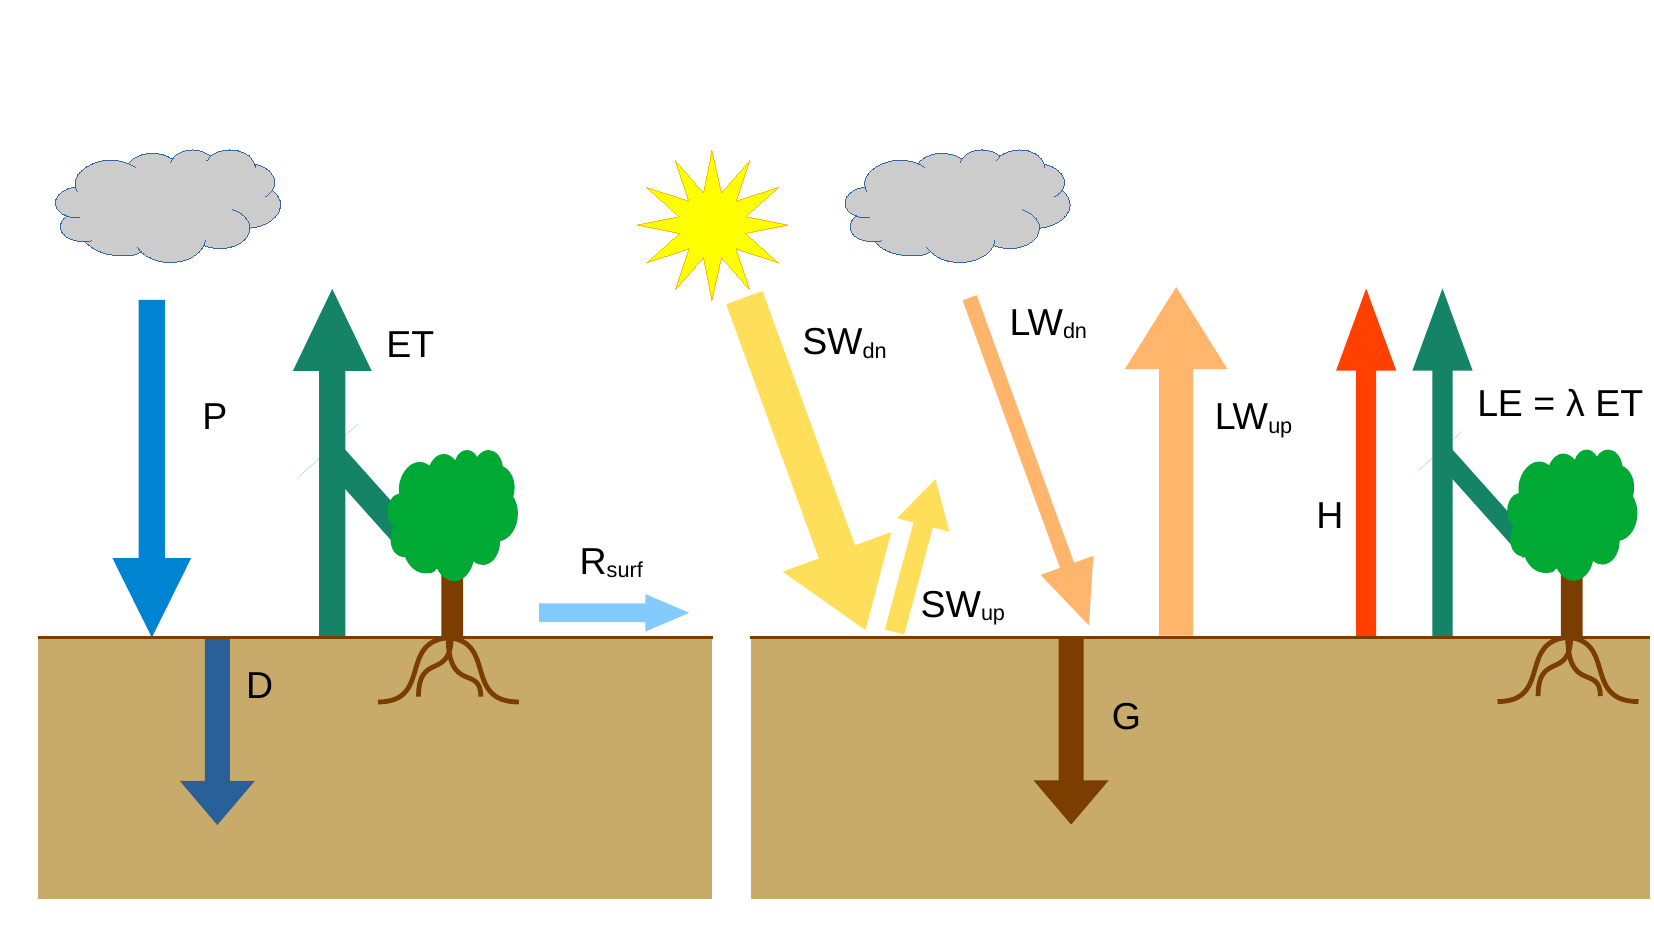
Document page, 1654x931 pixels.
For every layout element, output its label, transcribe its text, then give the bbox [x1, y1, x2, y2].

text_box [1412, 288, 1638, 636]
text_box [112, 299, 192, 636]
text_box [884, 479, 950, 635]
text_box G [1097, 688, 1248, 788]
text_box ET [371, 315, 536, 383]
text_box [1145, 287, 1228, 636]
text_box LWup [1200, 388, 1351, 488]
text_box [962, 295, 994, 387]
text_box [1336, 288, 1397, 487]
text_box [539, 595, 690, 632]
text_box H [1301, 487, 1452, 586]
text_box D [231, 657, 382, 756]
text_box [452, 642, 482, 684]
text_box P [187, 388, 338, 488]
text_box [845, 149, 1071, 263]
text_box [1572, 641, 1602, 685]
text_box [37, 637, 713, 900]
text_box [996, 393, 1094, 626]
text_box SWdn [787, 313, 938, 413]
text_box LE = λ ET [1462, 375, 1654, 474]
text_box [55, 149, 281, 263]
text_box [750, 637, 1651, 900]
text_box LWdn [994, 293, 1145, 393]
text_box [726, 291, 892, 631]
text_box SWup [905, 576, 1056, 676]
text_box [1356, 586, 1377, 636]
text_box Rsurf [564, 532, 678, 595]
text_box [637, 150, 788, 301]
text_box [292, 288, 518, 636]
